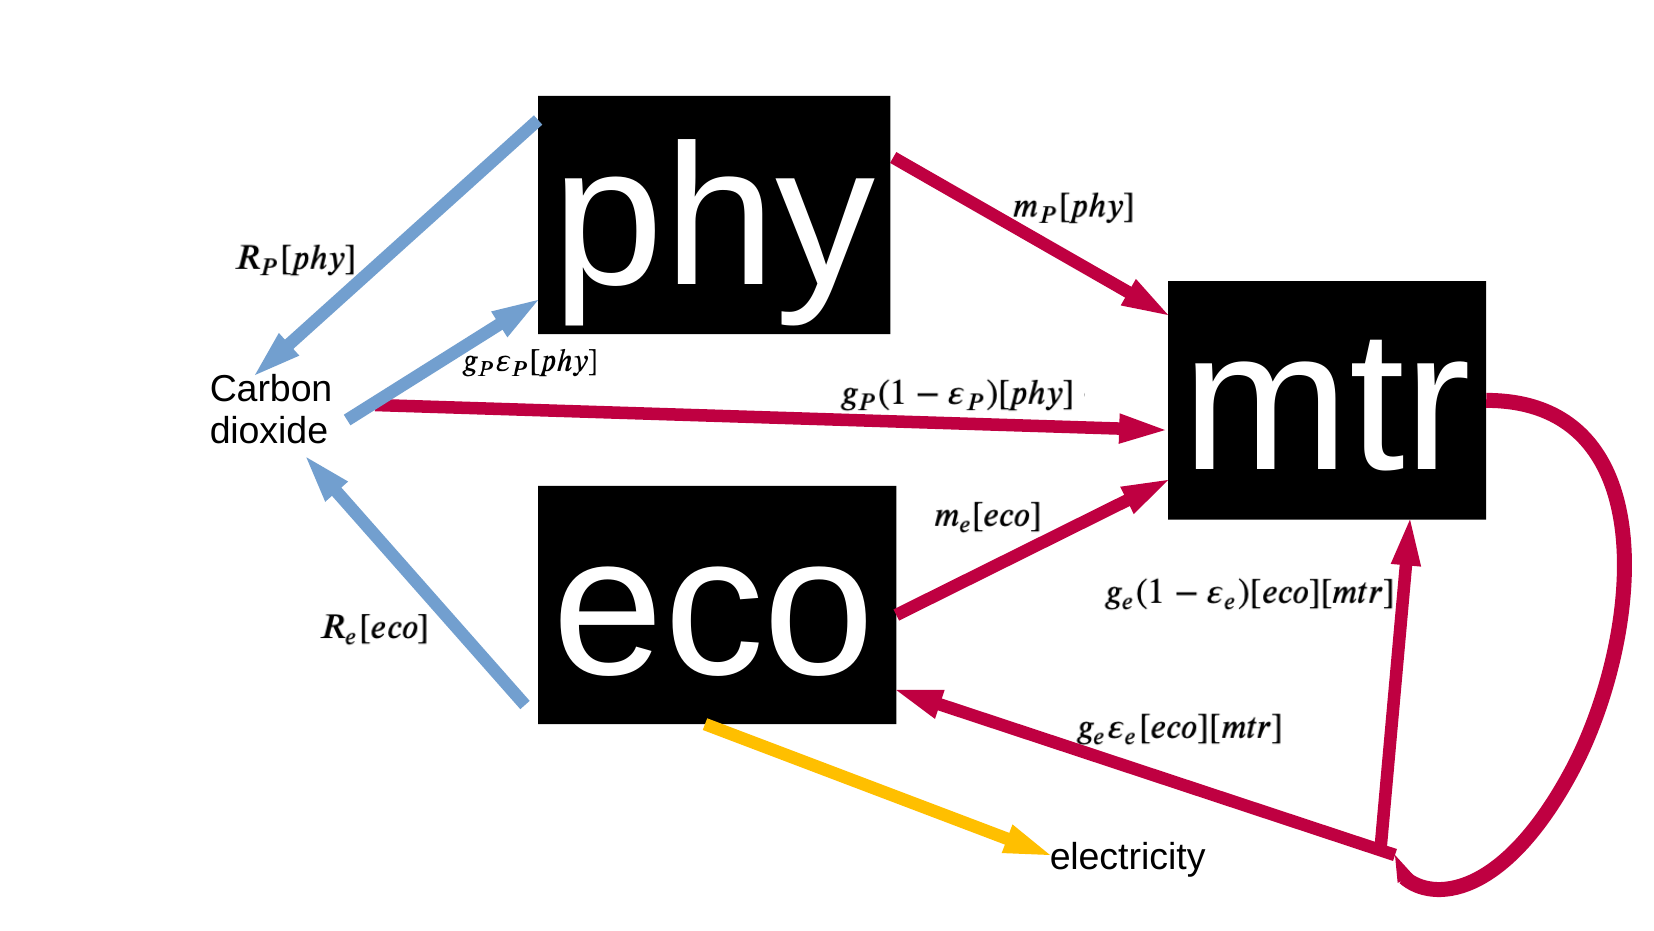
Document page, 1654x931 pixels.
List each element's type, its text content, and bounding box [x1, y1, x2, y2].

picture [451, 335, 469, 346]
picture [1065, 753, 1084, 760]
picture [225, 240, 361, 285]
text_box phy [538, 95, 891, 335]
picture [315, 602, 436, 661]
picture [932, 495, 1051, 541]
text_box eco [538, 485, 897, 725]
picture [451, 335, 601, 391]
picture [829, 373, 1085, 419]
picture [1065, 707, 1291, 760]
text_box mtr [1168, 281, 1487, 520]
picture [1005, 180, 1141, 226]
text_box electricity [1035, 828, 1221, 886]
text_box Carbon dioxide [195, 360, 348, 459]
picture [1102, 573, 1398, 619]
